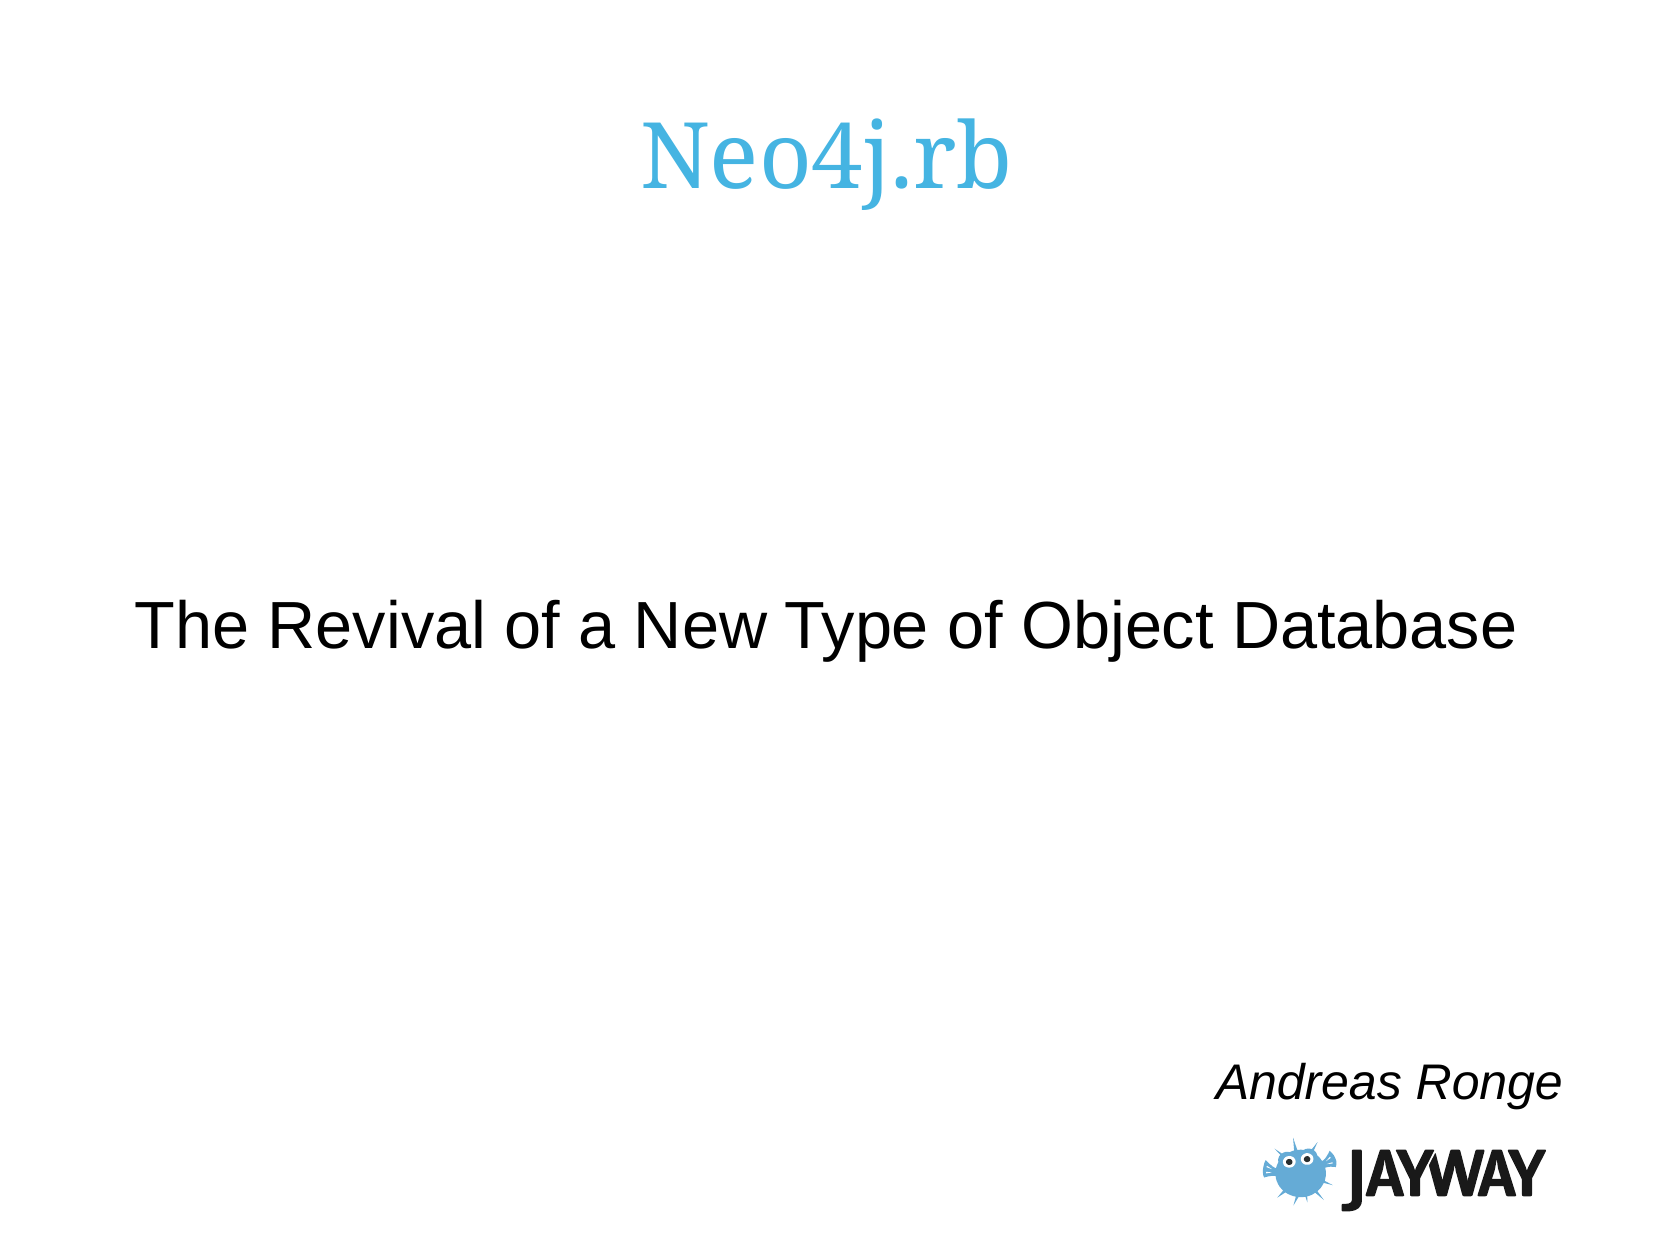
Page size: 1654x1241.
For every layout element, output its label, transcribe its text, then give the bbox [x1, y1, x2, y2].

subtitle The Revival of a New Type of Object Database Andreas Ronge [82, 288, 1571, 1111]
title Neo4j.rb [82, 49, 1571, 257]
